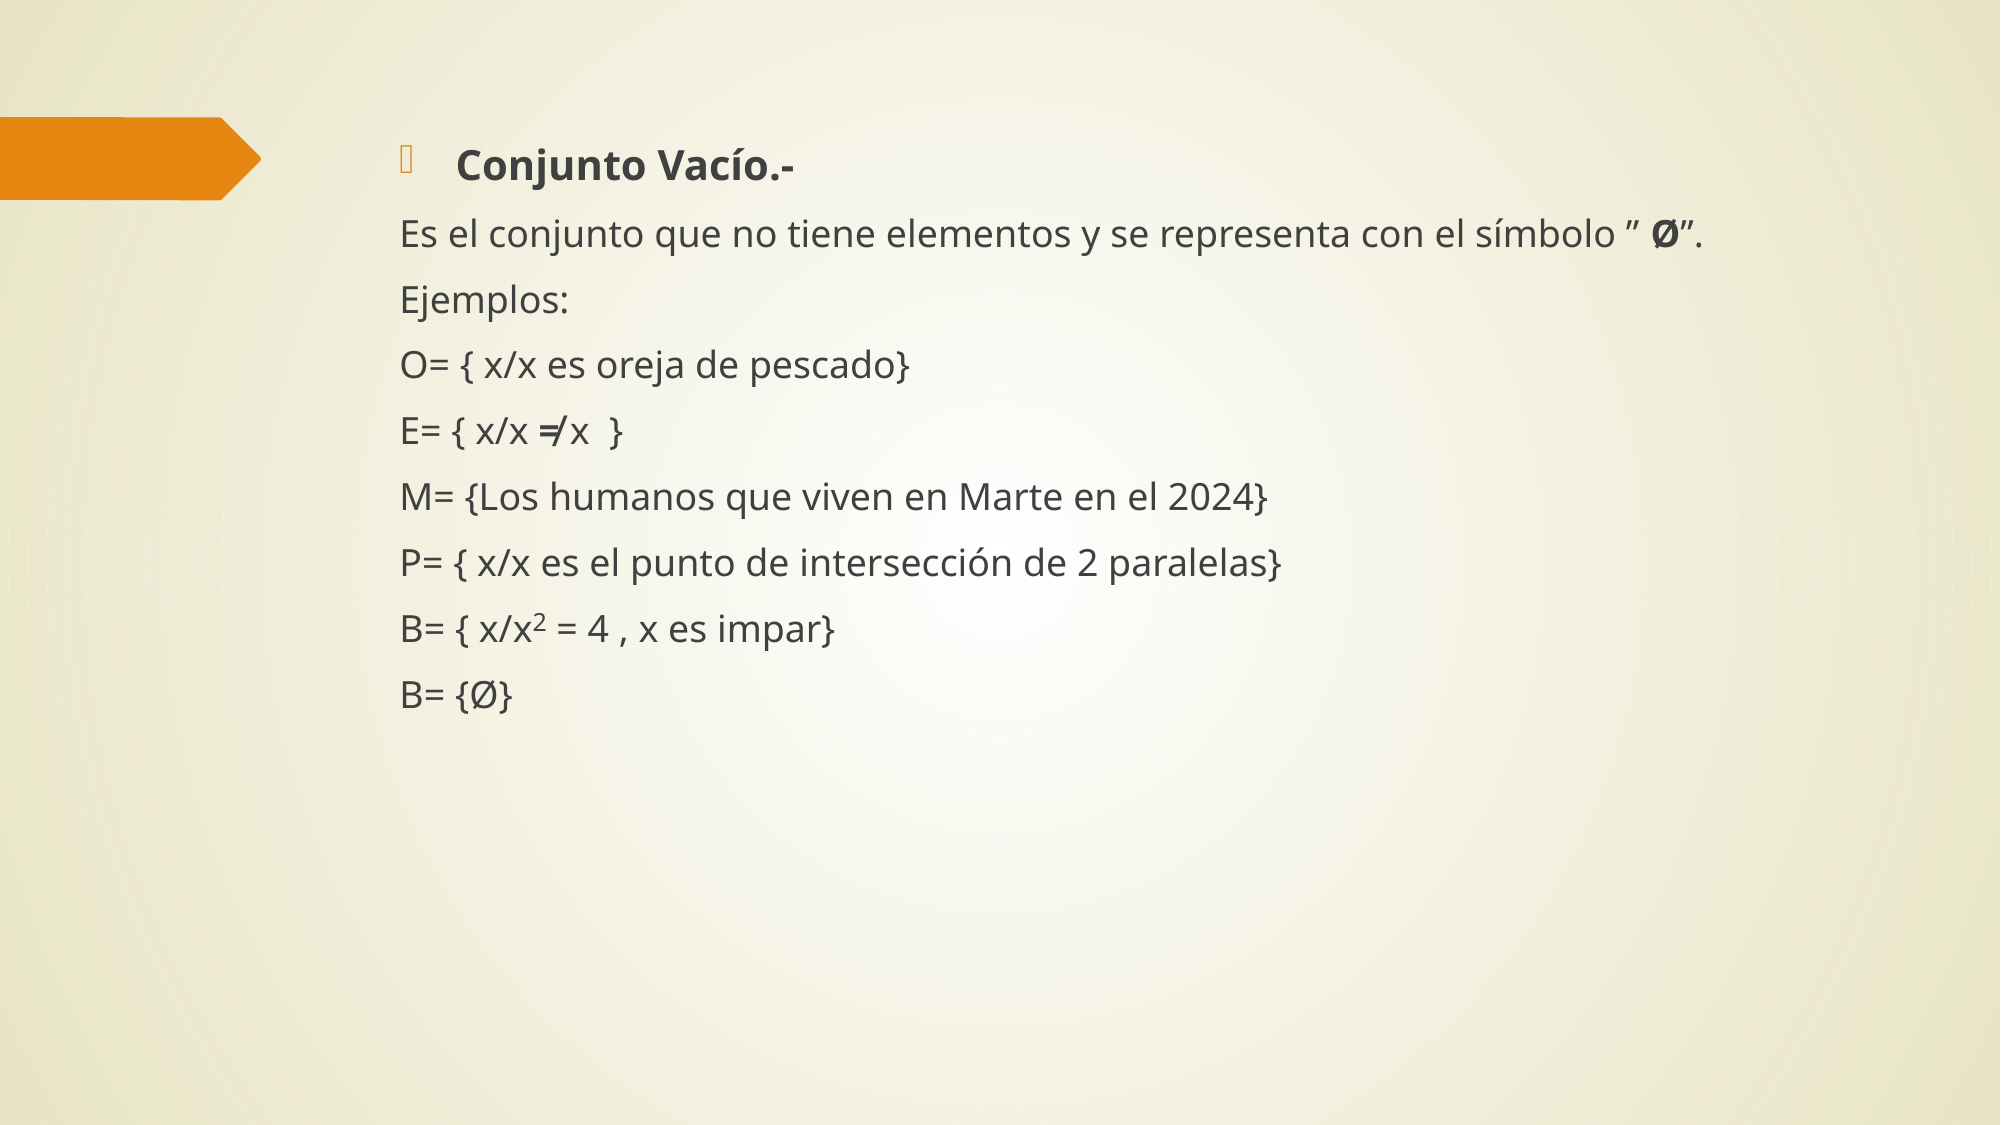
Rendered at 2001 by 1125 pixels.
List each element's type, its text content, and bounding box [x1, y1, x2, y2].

list Conjunto Vacío.- Es el conjunto que no tiene elementos y se representa con el símbolo ” Ø”. Ejemplos: O= { x/x es oreja de pescado} E= { x/x ≠ x } M= {Los humanos que viven en Marte en el 2024} P= { x/x es el punto de intersección de 2 paralelas} B= { x/x2 = 4 , x es impar} B= {Ø} [384, 131, 1952, 1041]
